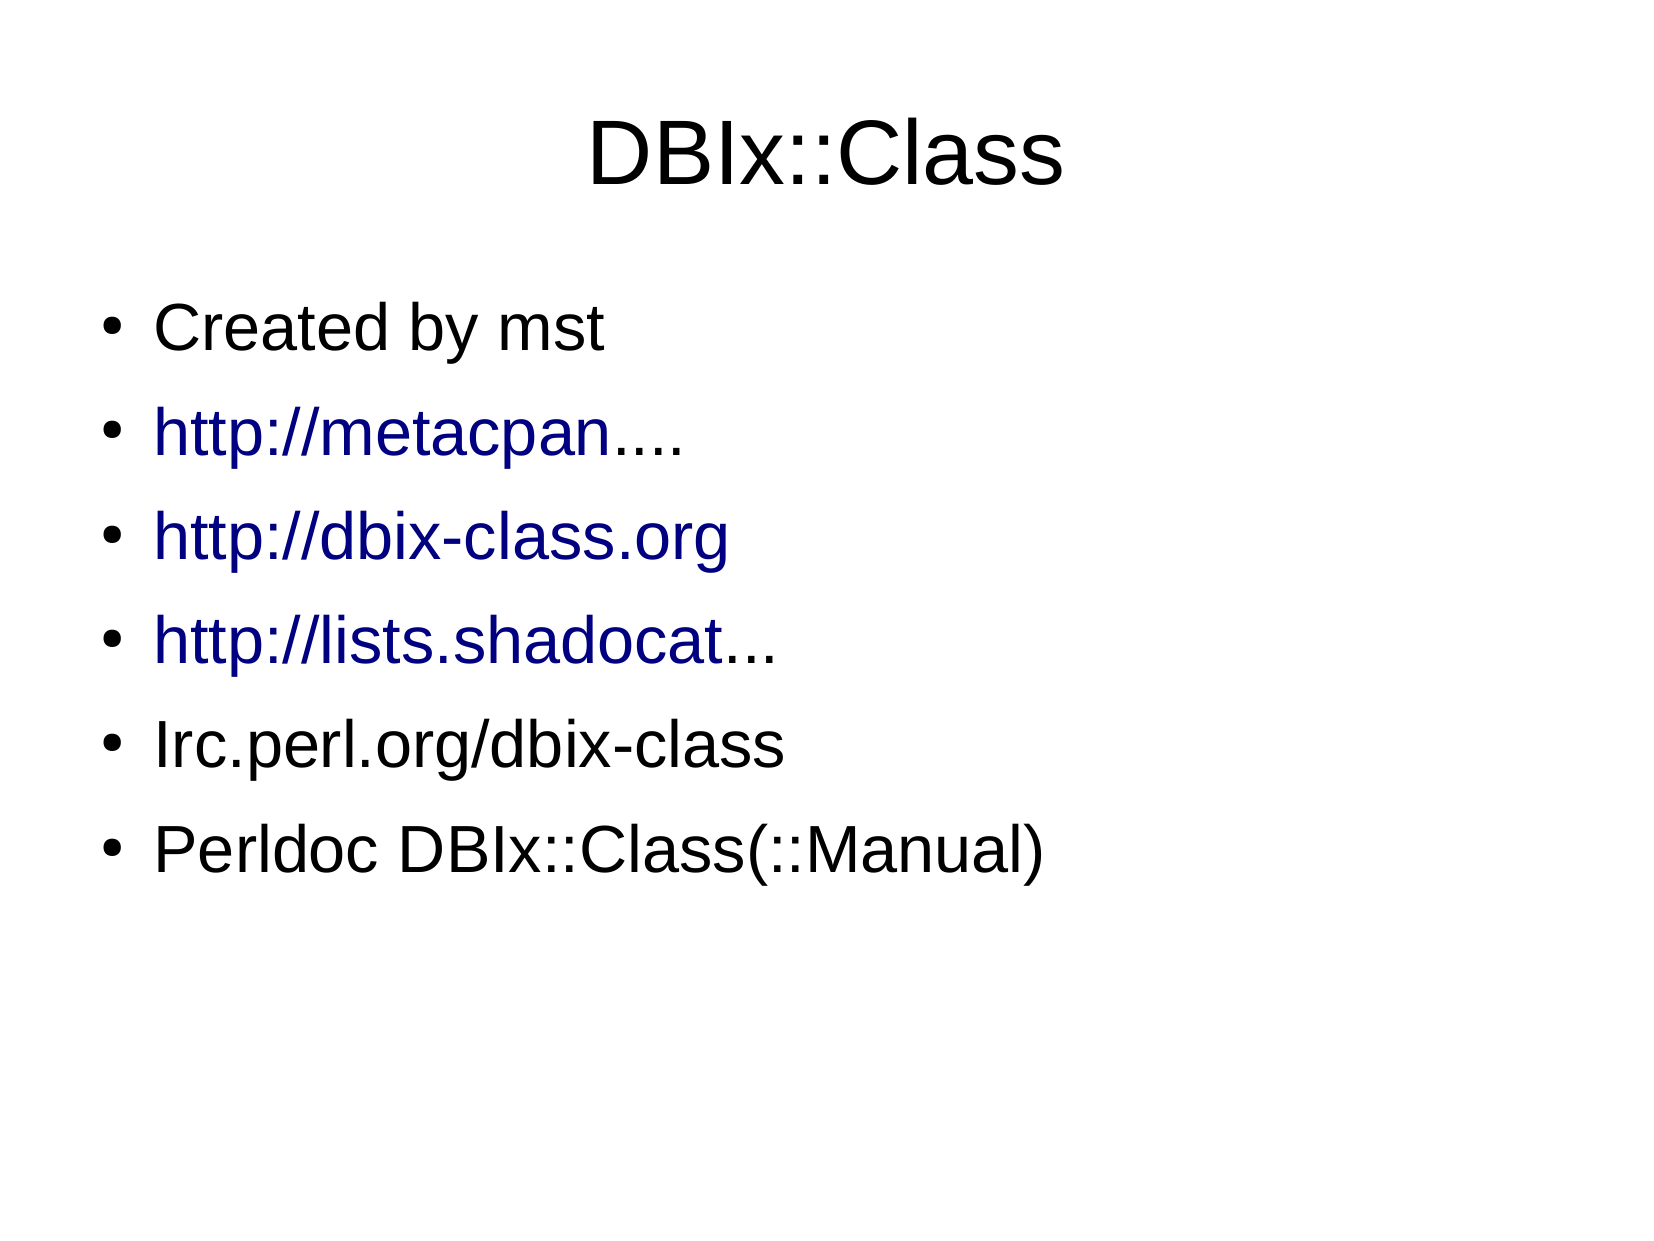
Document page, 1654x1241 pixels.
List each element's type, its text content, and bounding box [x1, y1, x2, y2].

list Created by mst http://metacpan.... http://dbix-class.org http://lists.shadocat... Irc.perl.org/dbix-class Perldoc DBIx::Class(::Manual) [82, 290, 1571, 1109]
title DBIx::Class [82, 49, 1571, 257]
